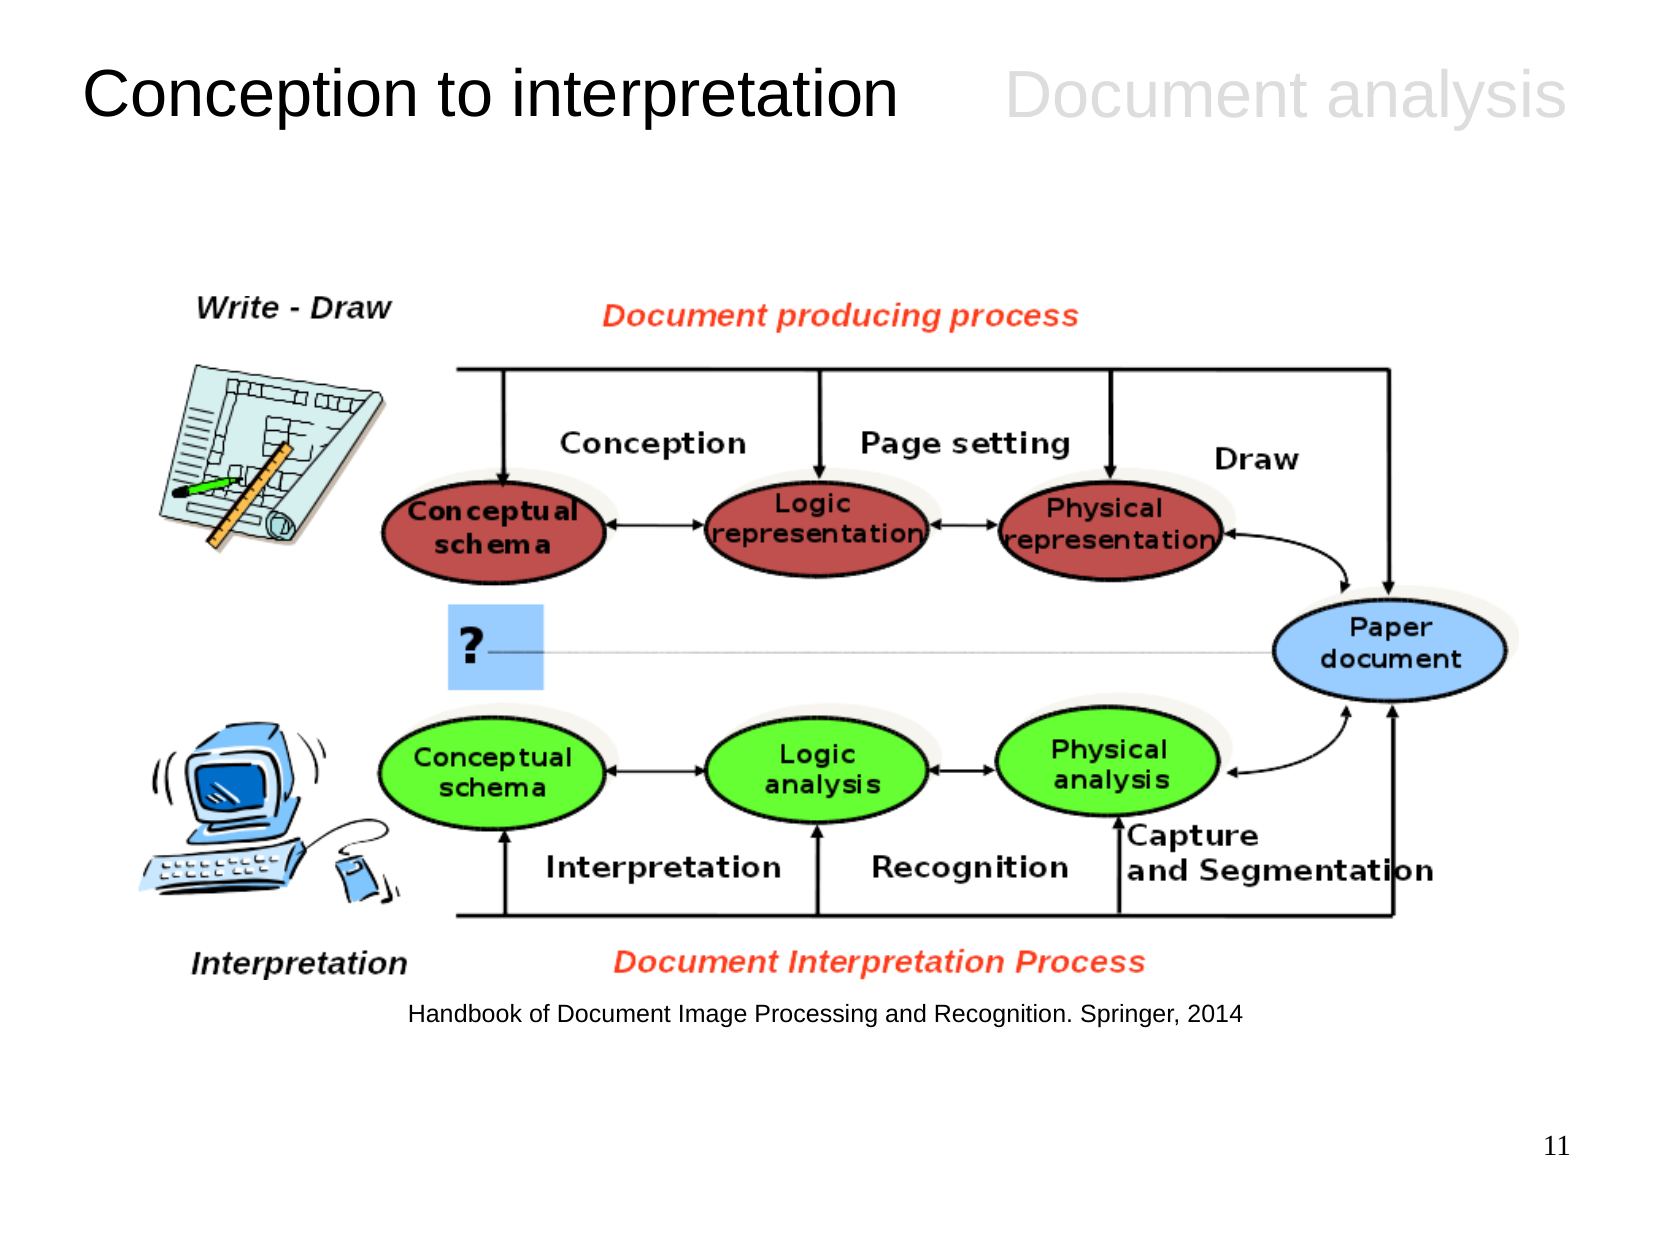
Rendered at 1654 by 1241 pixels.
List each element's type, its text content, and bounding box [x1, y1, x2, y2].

text_box Handbook of Document Image Processing and Recognition. Springer, 2014 [183, 992, 1471, 1063]
picture [134, 295, 1520, 981]
title Conception to interpretation [82, 47, 1571, 140]
